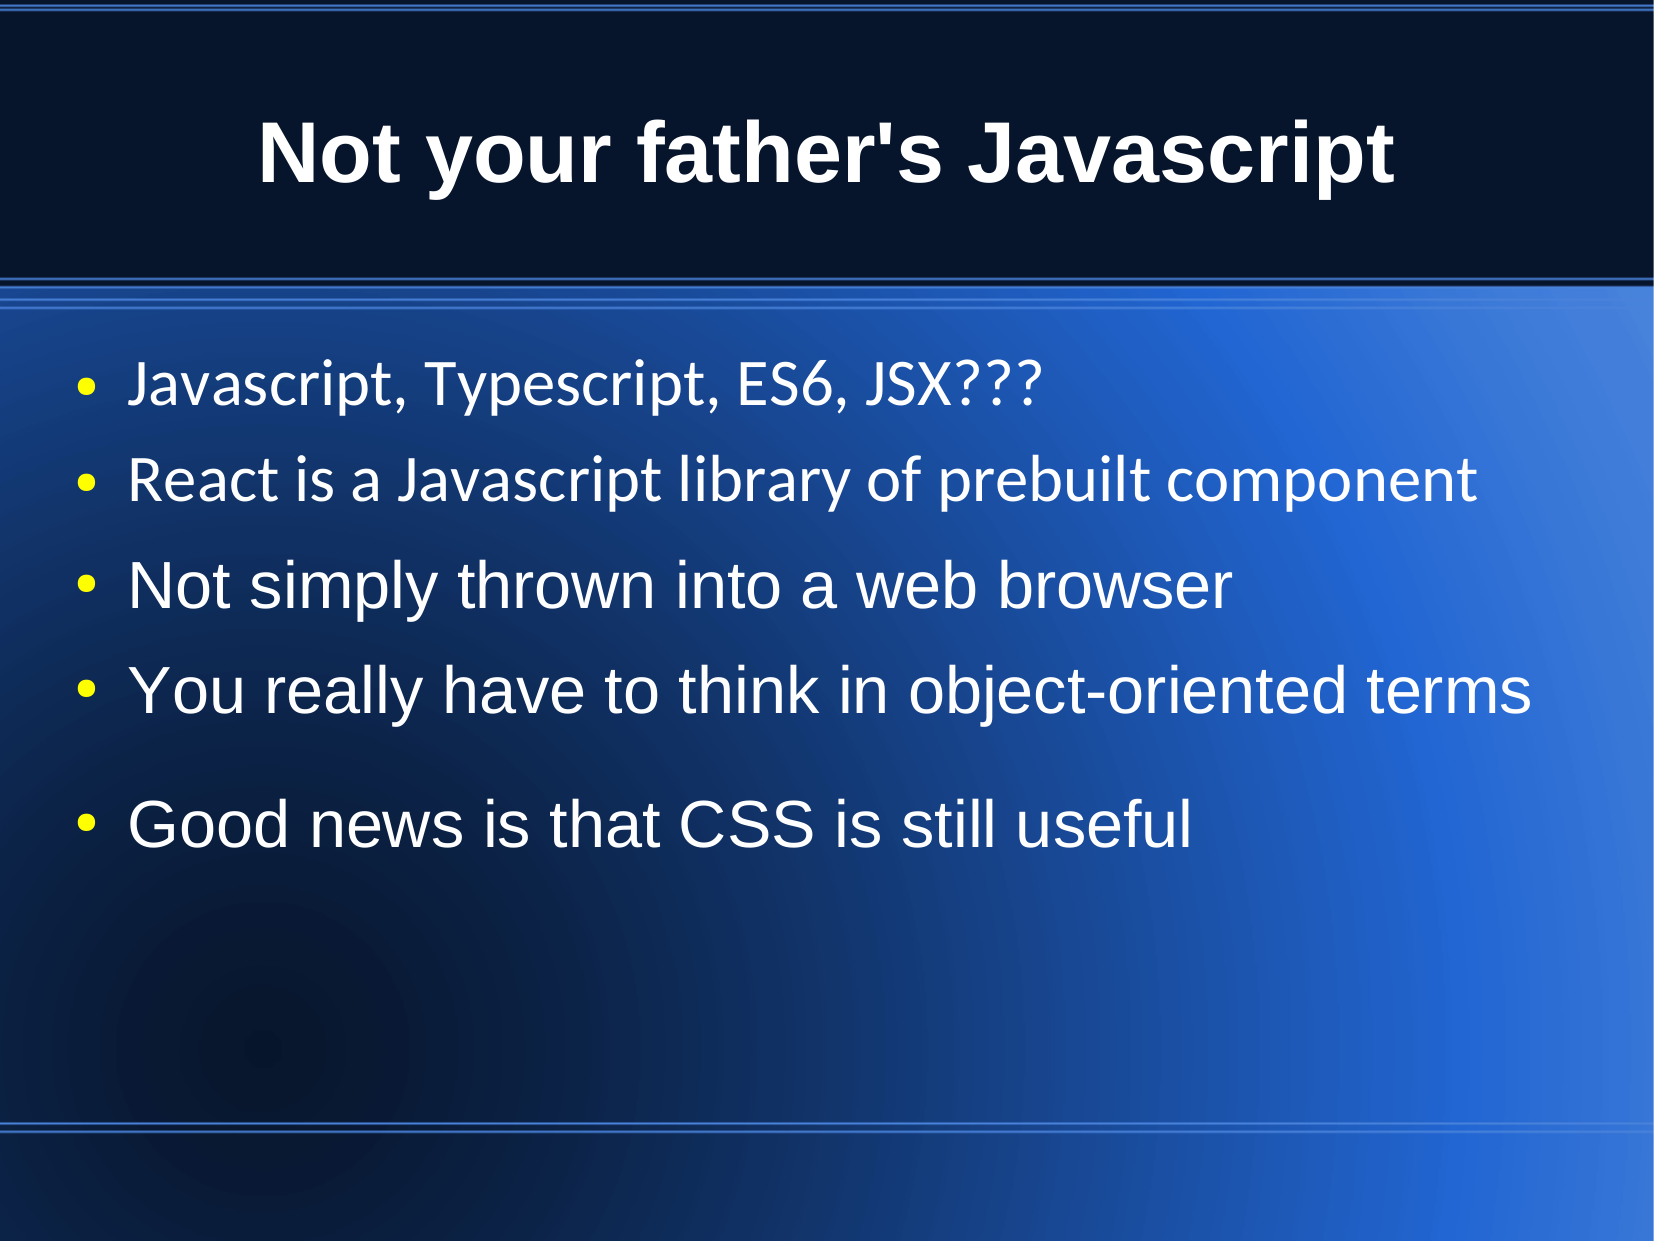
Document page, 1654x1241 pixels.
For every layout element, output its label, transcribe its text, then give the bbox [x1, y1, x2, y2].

picture [0, 0, 1654, 1241]
list Javascript, Typescript, ES6, JSX??? React is a Javascript library of prebuilt component Not simply thrown into a web browser You really have to think in object-oriented terms Good news is that CSS is still useful [56, 355, 1546, 1058]
title Not your father's Javascript [82, 49, 1571, 257]
